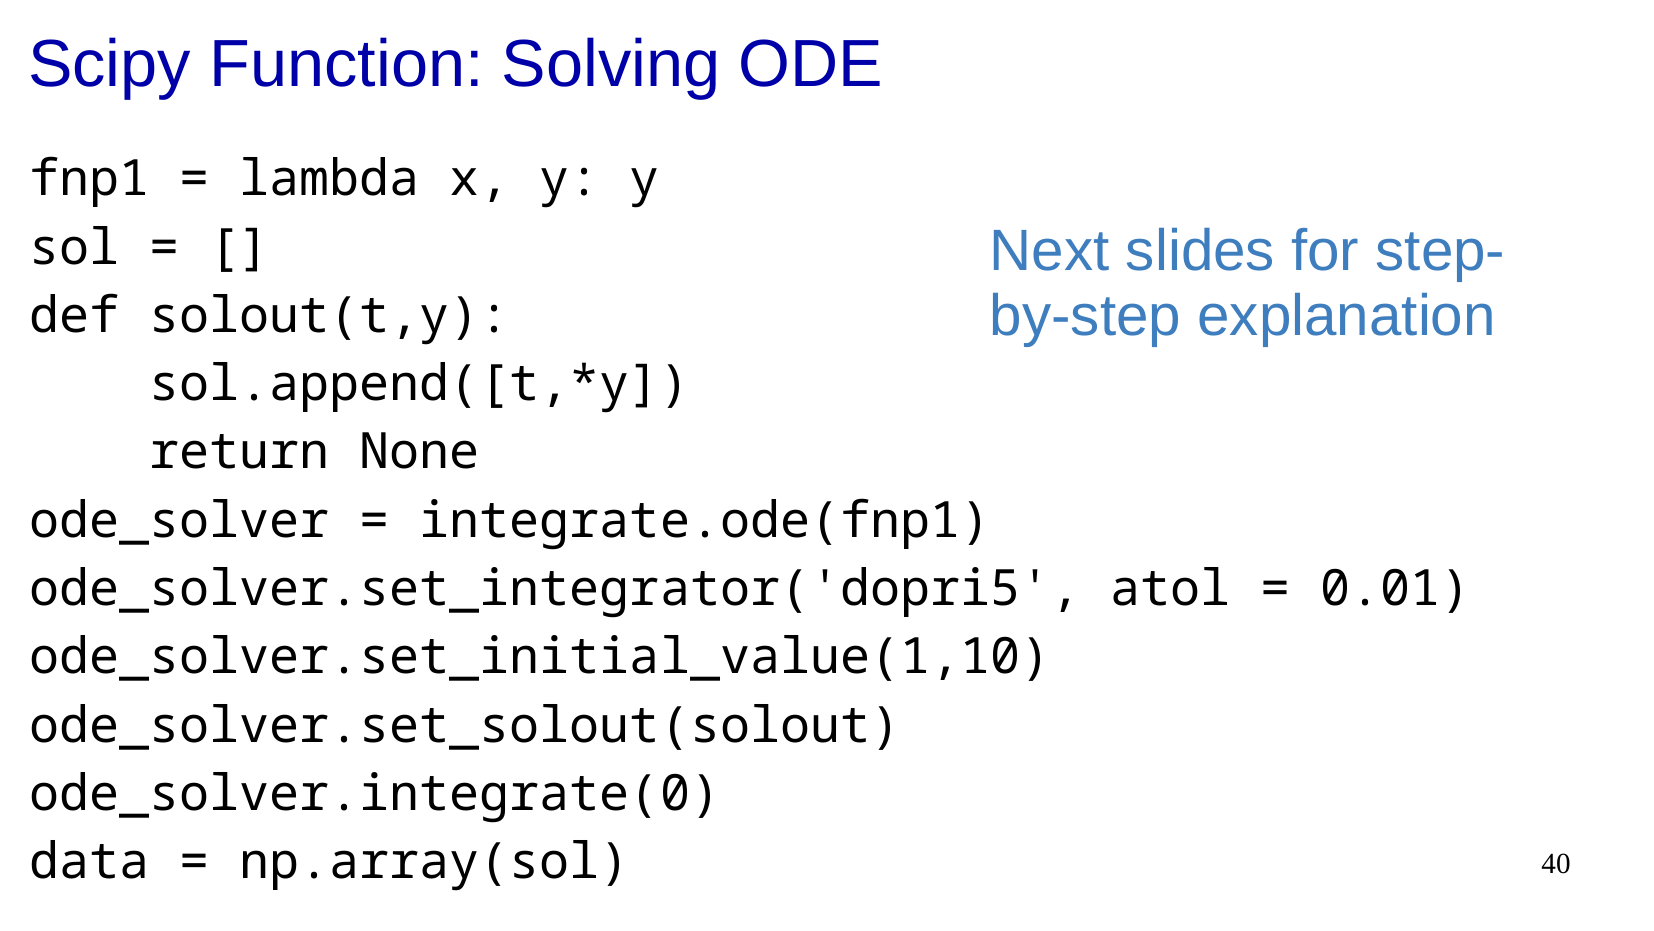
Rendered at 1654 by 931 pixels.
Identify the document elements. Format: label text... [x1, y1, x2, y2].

title Scipy Function: Solving ODE [28, 21, 1626, 106]
text_box Next slides for step-by-step explanation [975, 210, 1576, 355]
text_box fnp1 = lambda x, y: y sol = [] def solout(t,y): sol.append([t,*y]) return None ode_solver = integrate.ode(fnp1) ode_solver.set_integrator('dopri5', atol = 0.01) ode_solver.set_initial_value(1,10) ode_solver.set_solout(solout) ode_solver.integrate(0) data = np.array(sol) [15, 135, 1636, 901]
